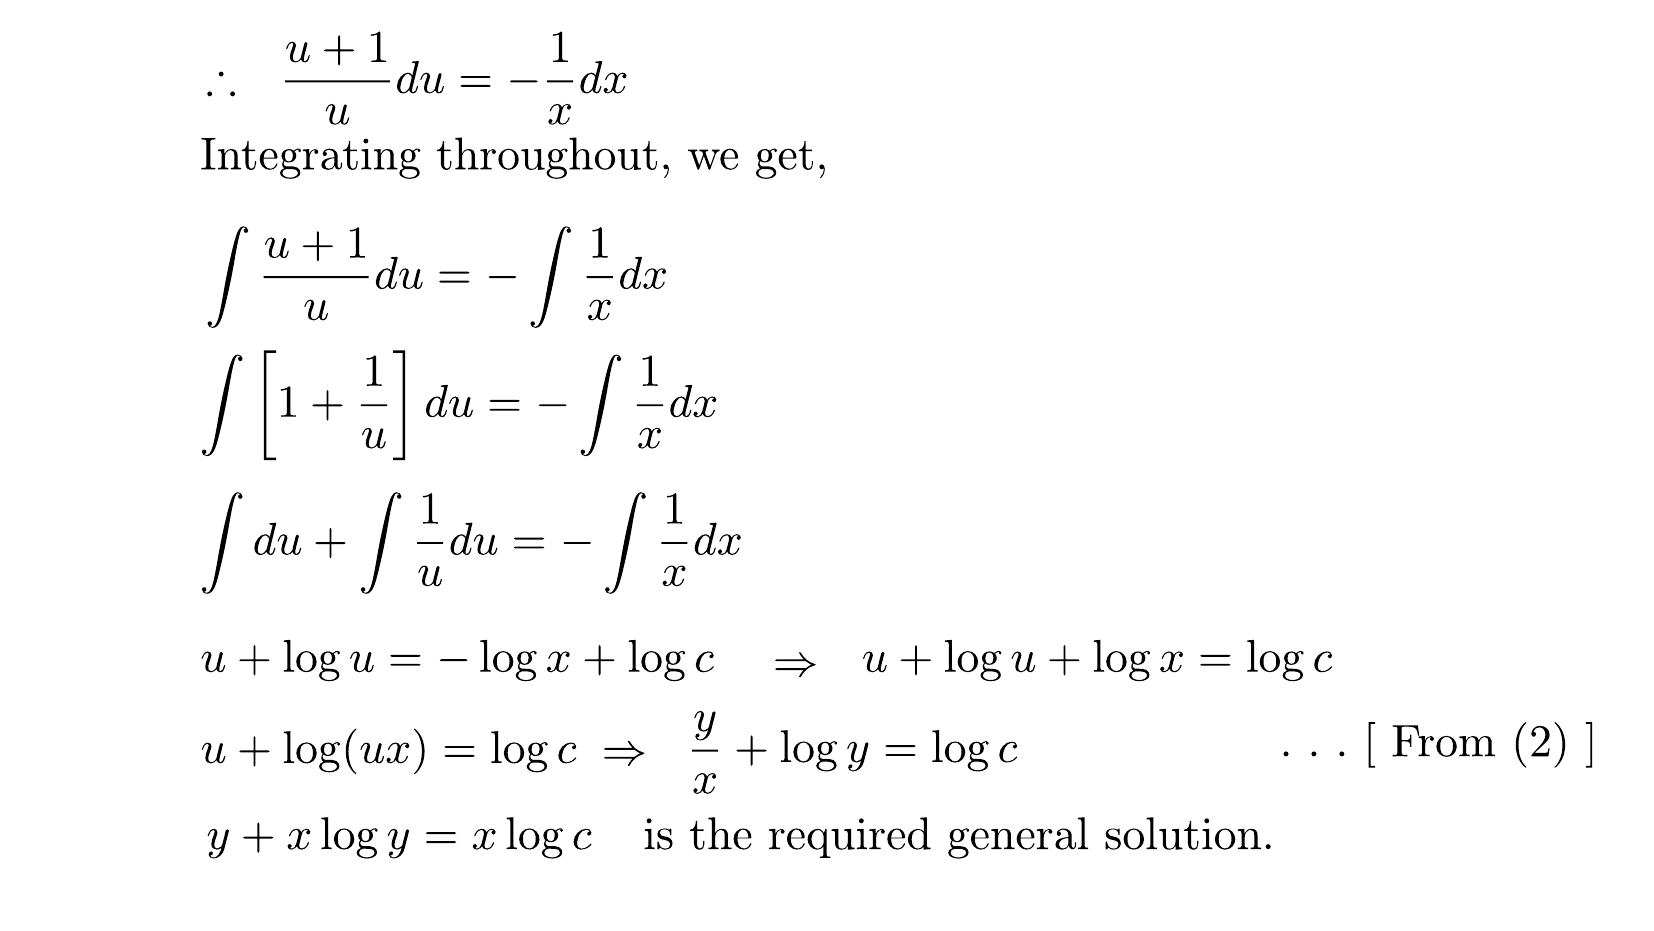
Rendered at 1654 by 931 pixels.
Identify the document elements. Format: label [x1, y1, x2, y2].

text_box [207, 817, 592, 859]
text_box [1281, 722, 1593, 768]
text_box [774, 652, 816, 678]
text_box [201, 350, 717, 461]
text_box [863, 639, 1333, 682]
text_box [201, 137, 825, 179]
text_box [692, 710, 1018, 794]
text_box [207, 226, 667, 328]
text_box [201, 492, 741, 594]
subtitle [47, 28, 1623, 896]
text_box [644, 817, 1271, 859]
text_box [201, 728, 577, 775]
text_box [603, 740, 645, 766]
text_box [201, 639, 714, 682]
text_box [207, 31, 627, 125]
